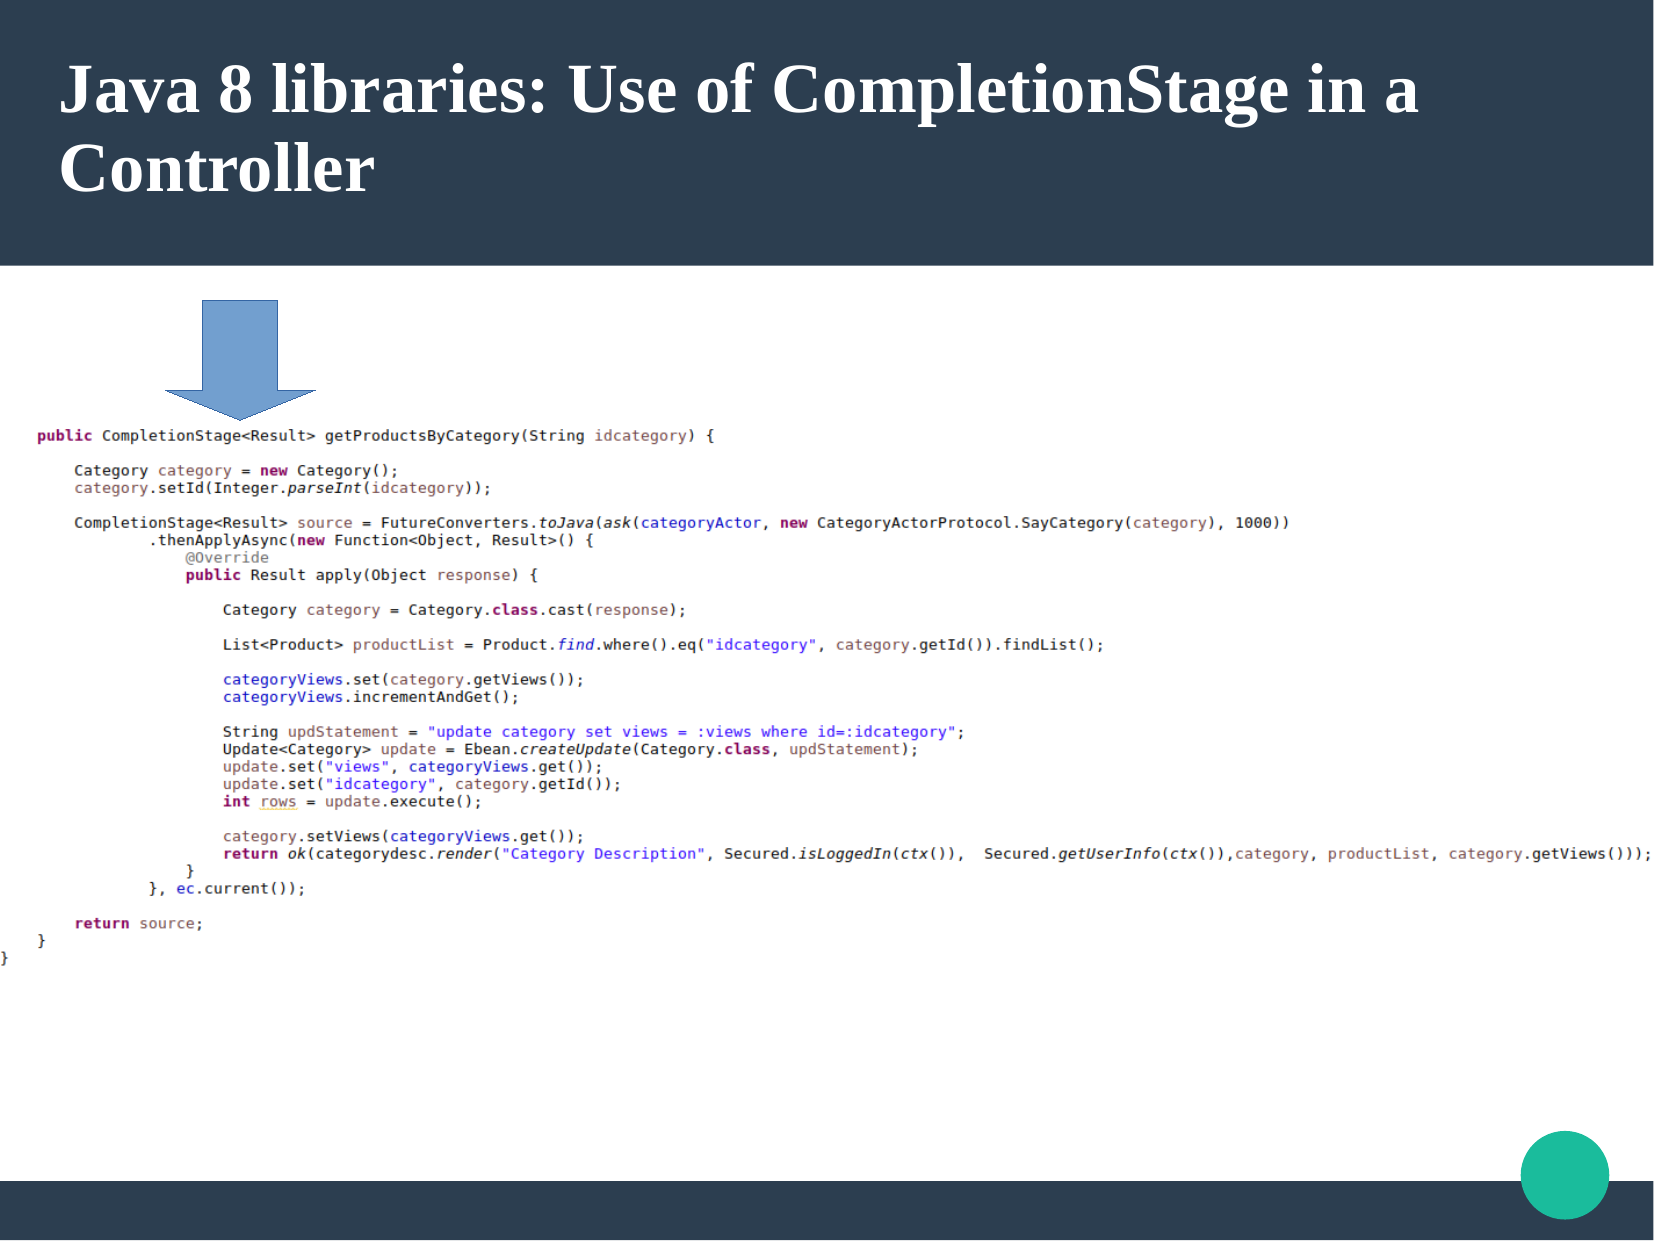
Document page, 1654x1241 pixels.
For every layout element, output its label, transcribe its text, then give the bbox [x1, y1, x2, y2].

picture [0, 428, 1654, 991]
text_box [165, 300, 316, 421]
title Java 8 libraries: Use of CompletionStage in a Controller [59, 49, 1595, 207]
